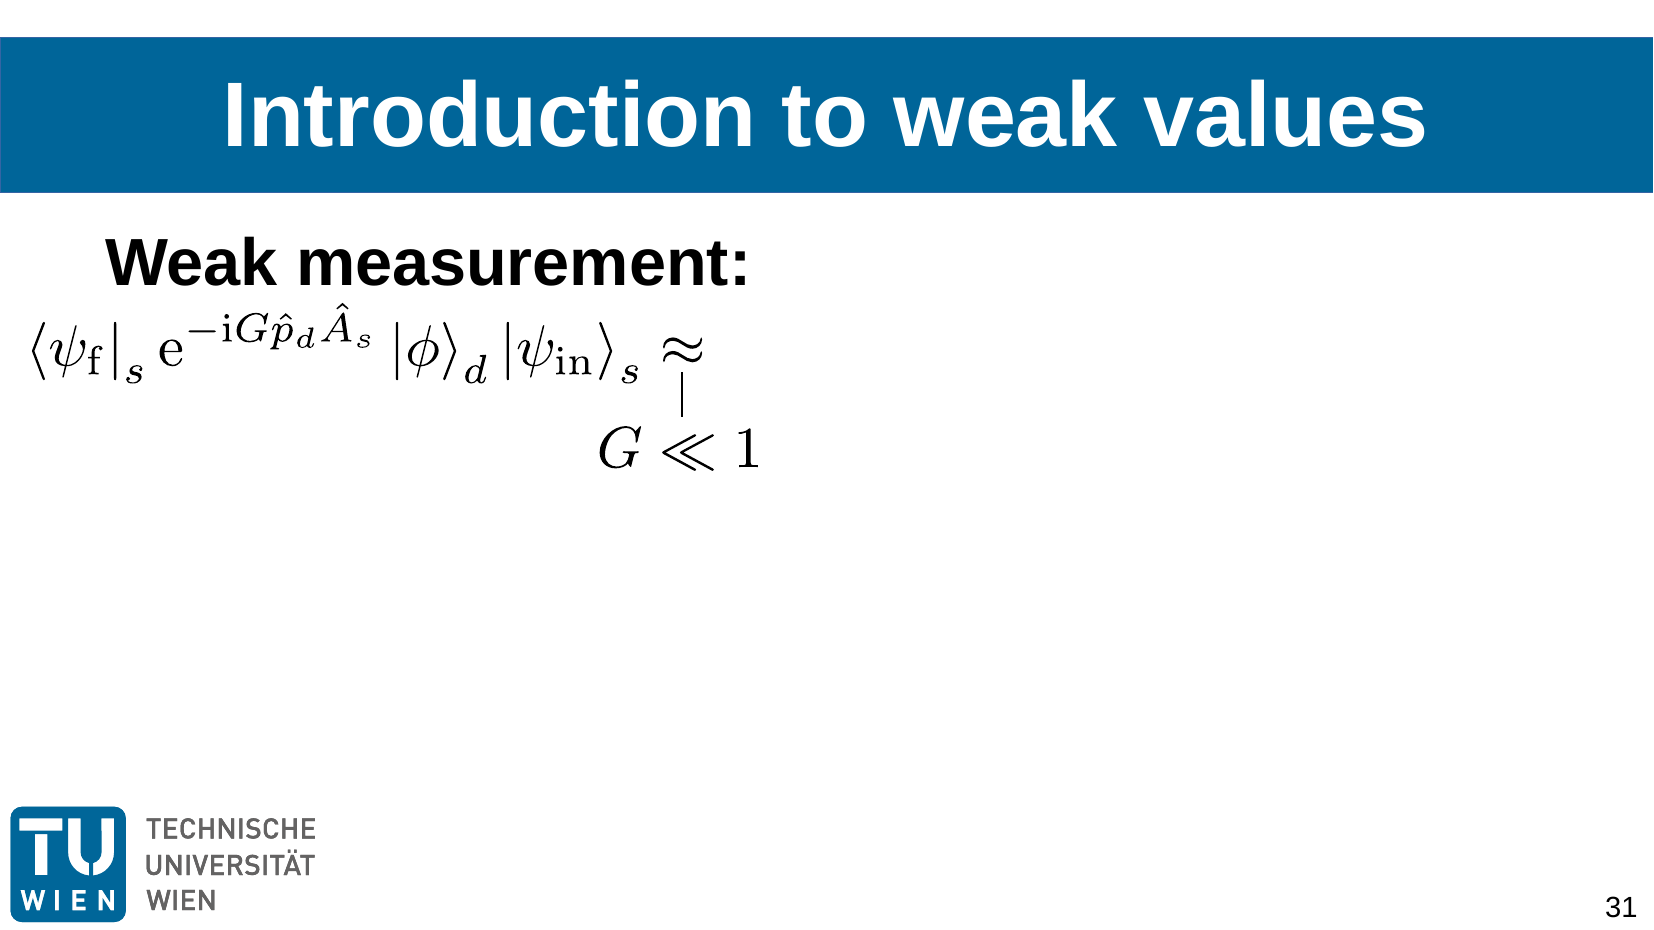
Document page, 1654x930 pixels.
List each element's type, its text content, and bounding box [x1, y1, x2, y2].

list Weak measurement: [105, 225, 1593, 765]
picture [598, 420, 764, 481]
picture [15, 284, 720, 405]
title Introduction to weak values [0, 37, 1653, 193]
